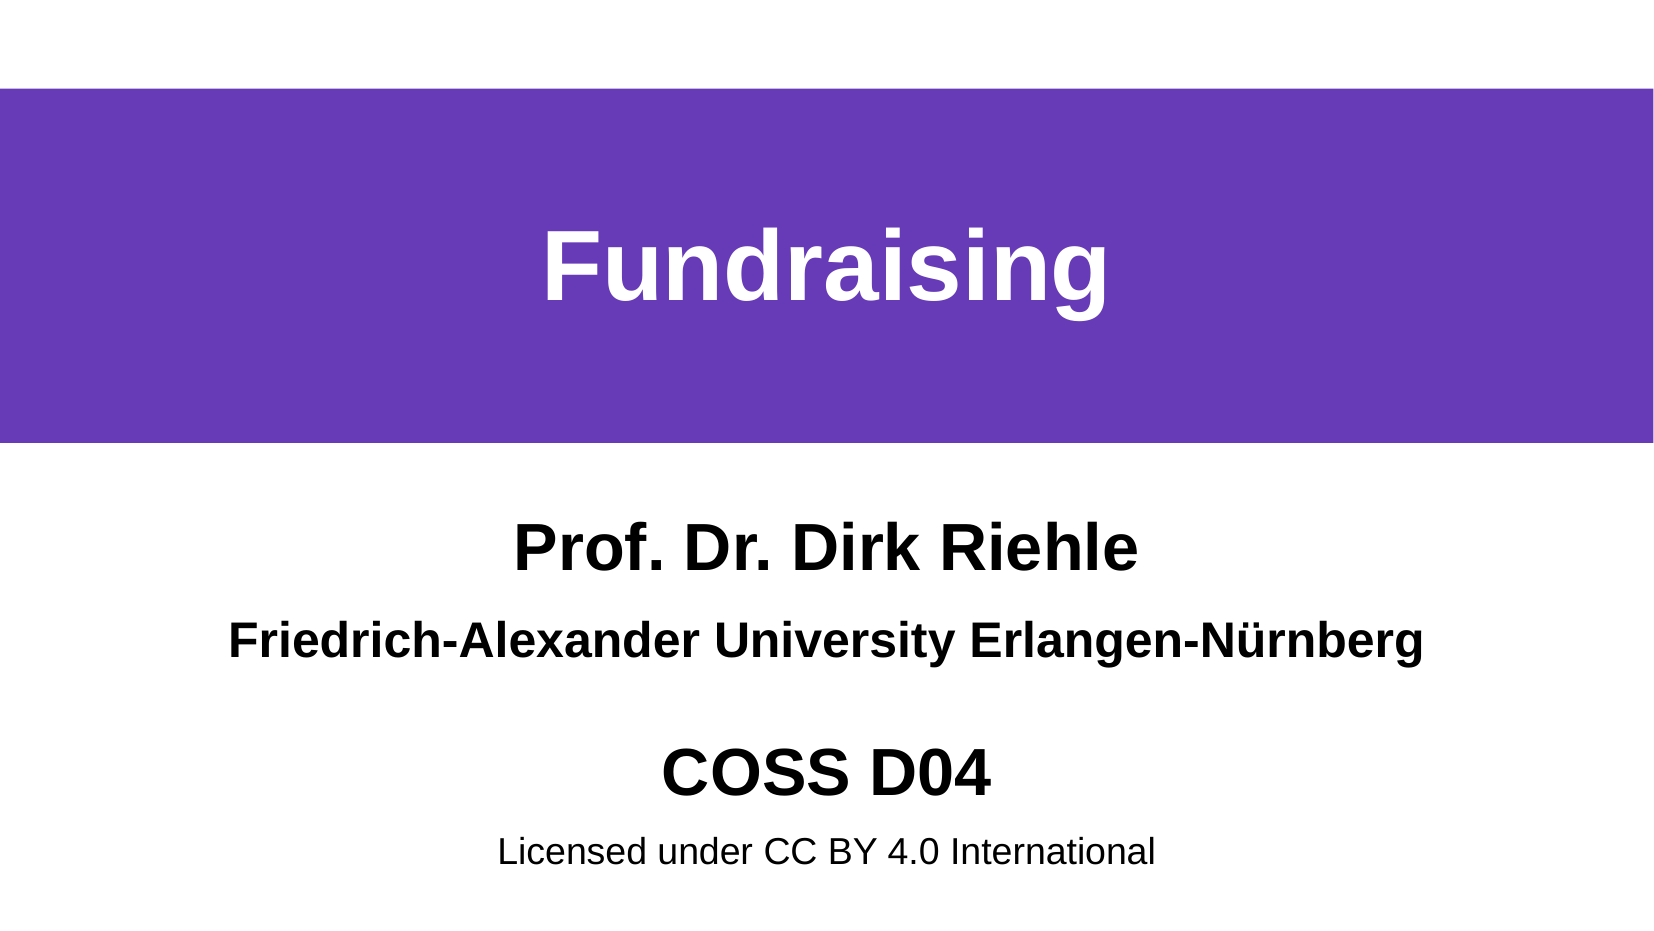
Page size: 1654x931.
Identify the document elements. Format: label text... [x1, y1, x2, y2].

subtitle Prof. Dr. Dirk Riehle Friedrich-Alexander University Erlangen-Nürnberg COSS D04 Licensed under CC BY 4.0 International [29, 472, 1625, 886]
title Fundraising [0, 88, 1654, 443]
